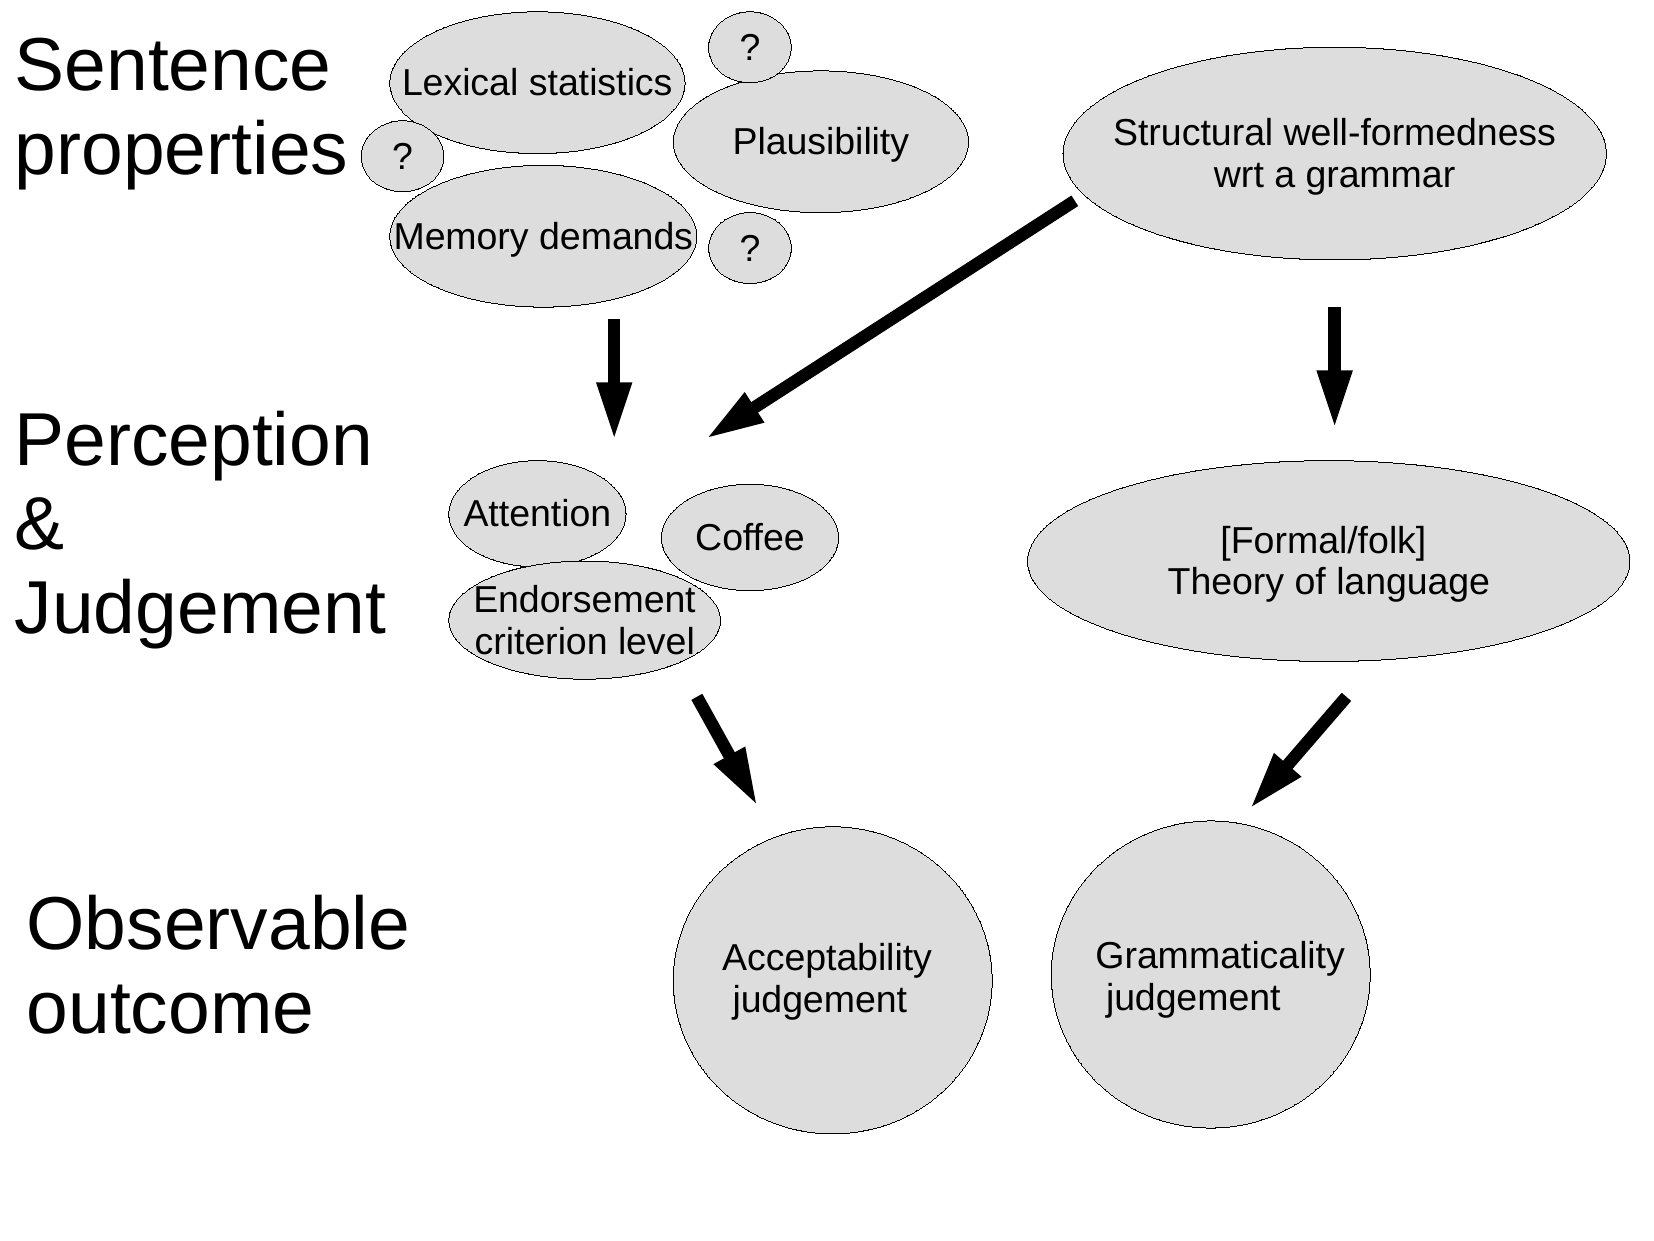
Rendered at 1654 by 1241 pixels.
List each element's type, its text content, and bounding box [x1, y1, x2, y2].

text_box ? [708, 212, 792, 284]
text_box Coffee [661, 484, 839, 591]
text_box Sentence properties [0, 15, 390, 213]
text_box [1051, 820, 1363, 1129]
text_box Memory demands [389, 165, 697, 308]
text_box ? [708, 11, 792, 83]
text_box [673, 826, 993, 1134]
text_box Structural well-formedness wrt a grammar [1062, 47, 1607, 260]
text_box [Formal/folk] Theory of language [1027, 460, 1630, 662]
text_box Endorsement criterion level [448, 561, 721, 680]
text_box Perception & Judgement [0, 389, 449, 741]
text_box Acceptability judgement [707, 928, 957, 1028]
text_box Lexical statistics [389, 11, 686, 154]
text_box ? [361, 120, 444, 192]
text_box Observable outcome [11, 874, 461, 1119]
text_box Plausibility [673, 70, 969, 213]
text_box Attention [448, 460, 627, 567]
text_box Grammaticality judgement [1080, 927, 1372, 1034]
